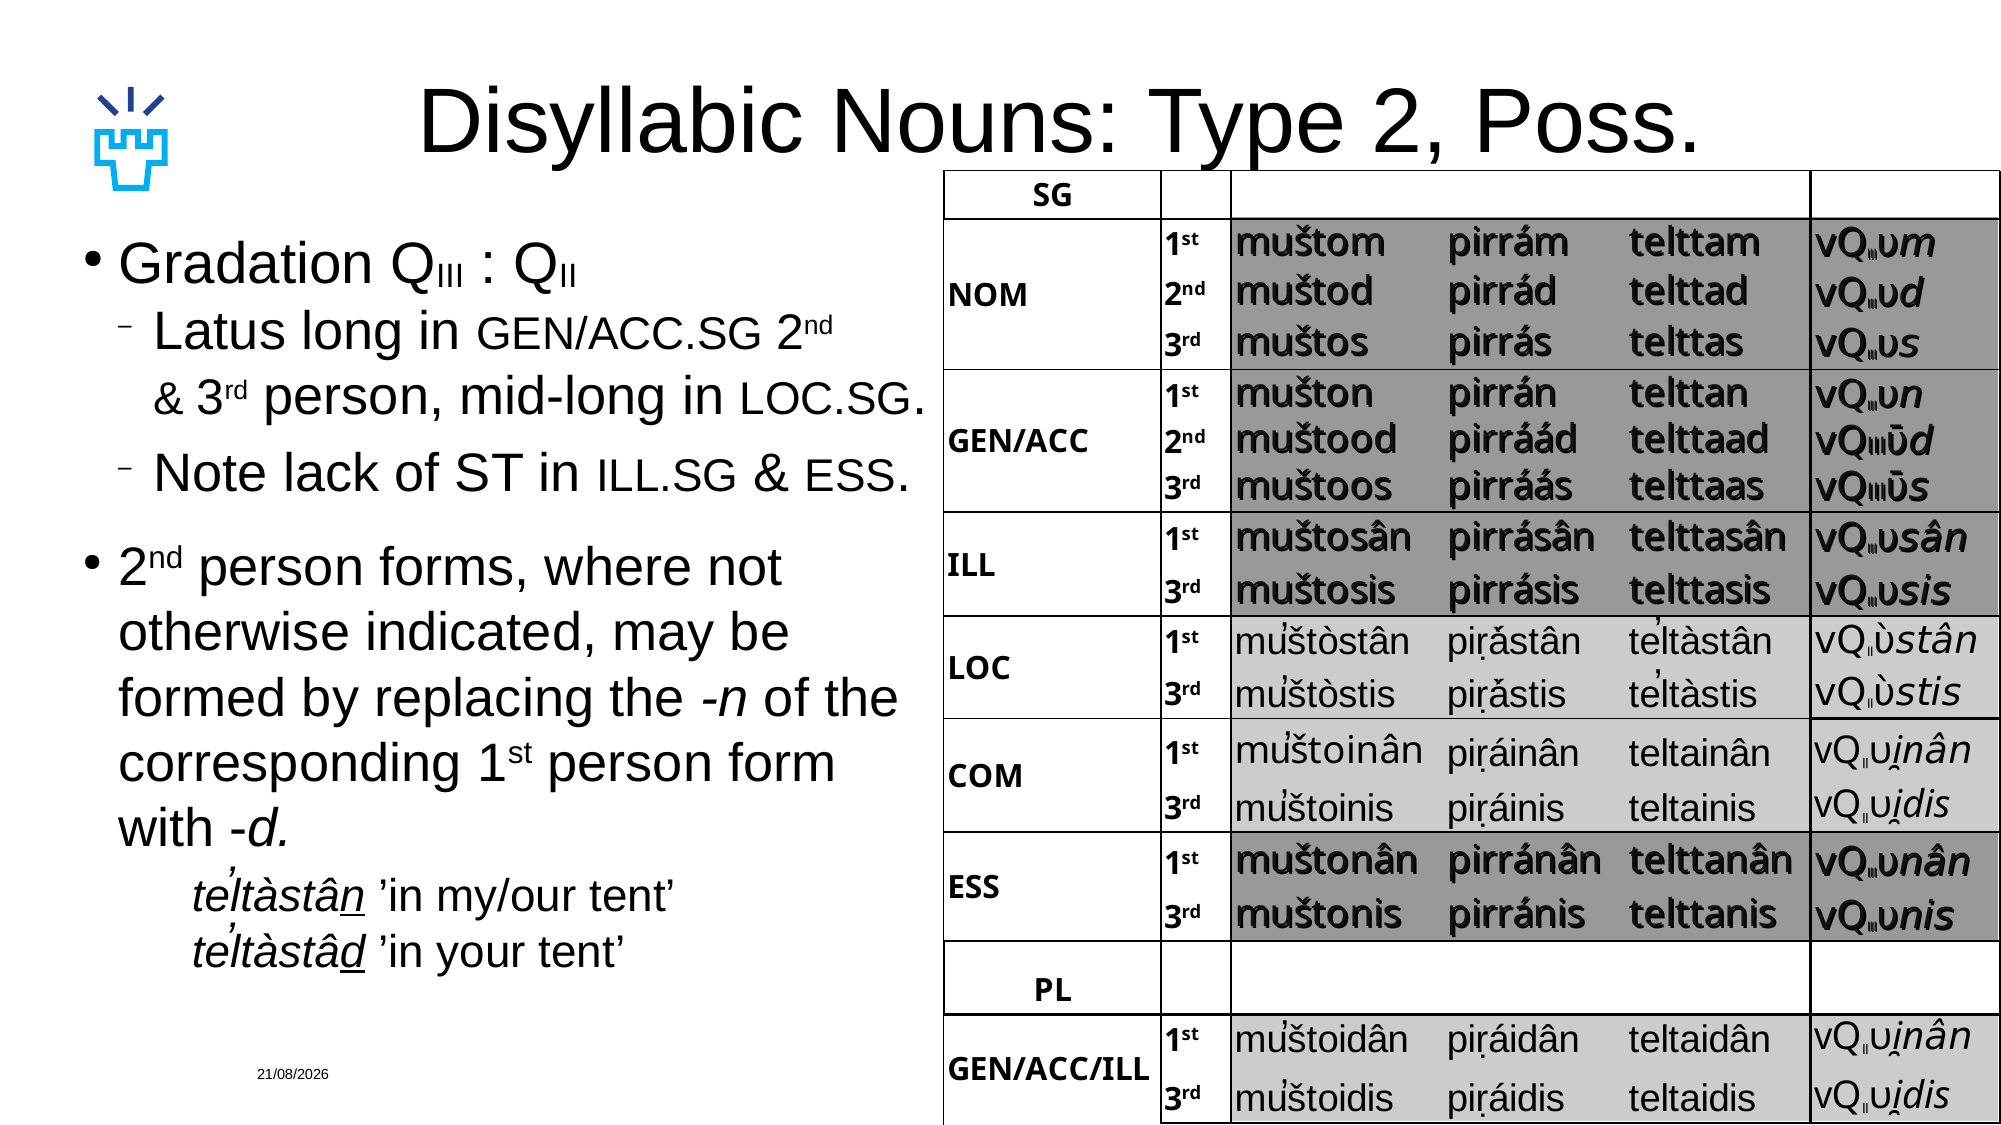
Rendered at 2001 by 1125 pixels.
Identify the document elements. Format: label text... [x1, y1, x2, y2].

title Disyllabic Nouns: Type 2, Poss. [260, 18, 1861, 224]
chart [944, 171, 2000, 1125]
list Gradation QIII : QII Latus long in GEN/ACC.SG 2nd & 3rd person, mid-long in LOC.SG. Note lack of ST in ILL.SG & ESS. 2nd person forms, where not otherwise indicated, may be formed by replacing the -n of the corresponding 1st person form with -d. te̕ltàstân ’in my/our tent’ te̕ltàstâd ’in your tent’ [82, 225, 943, 1067]
